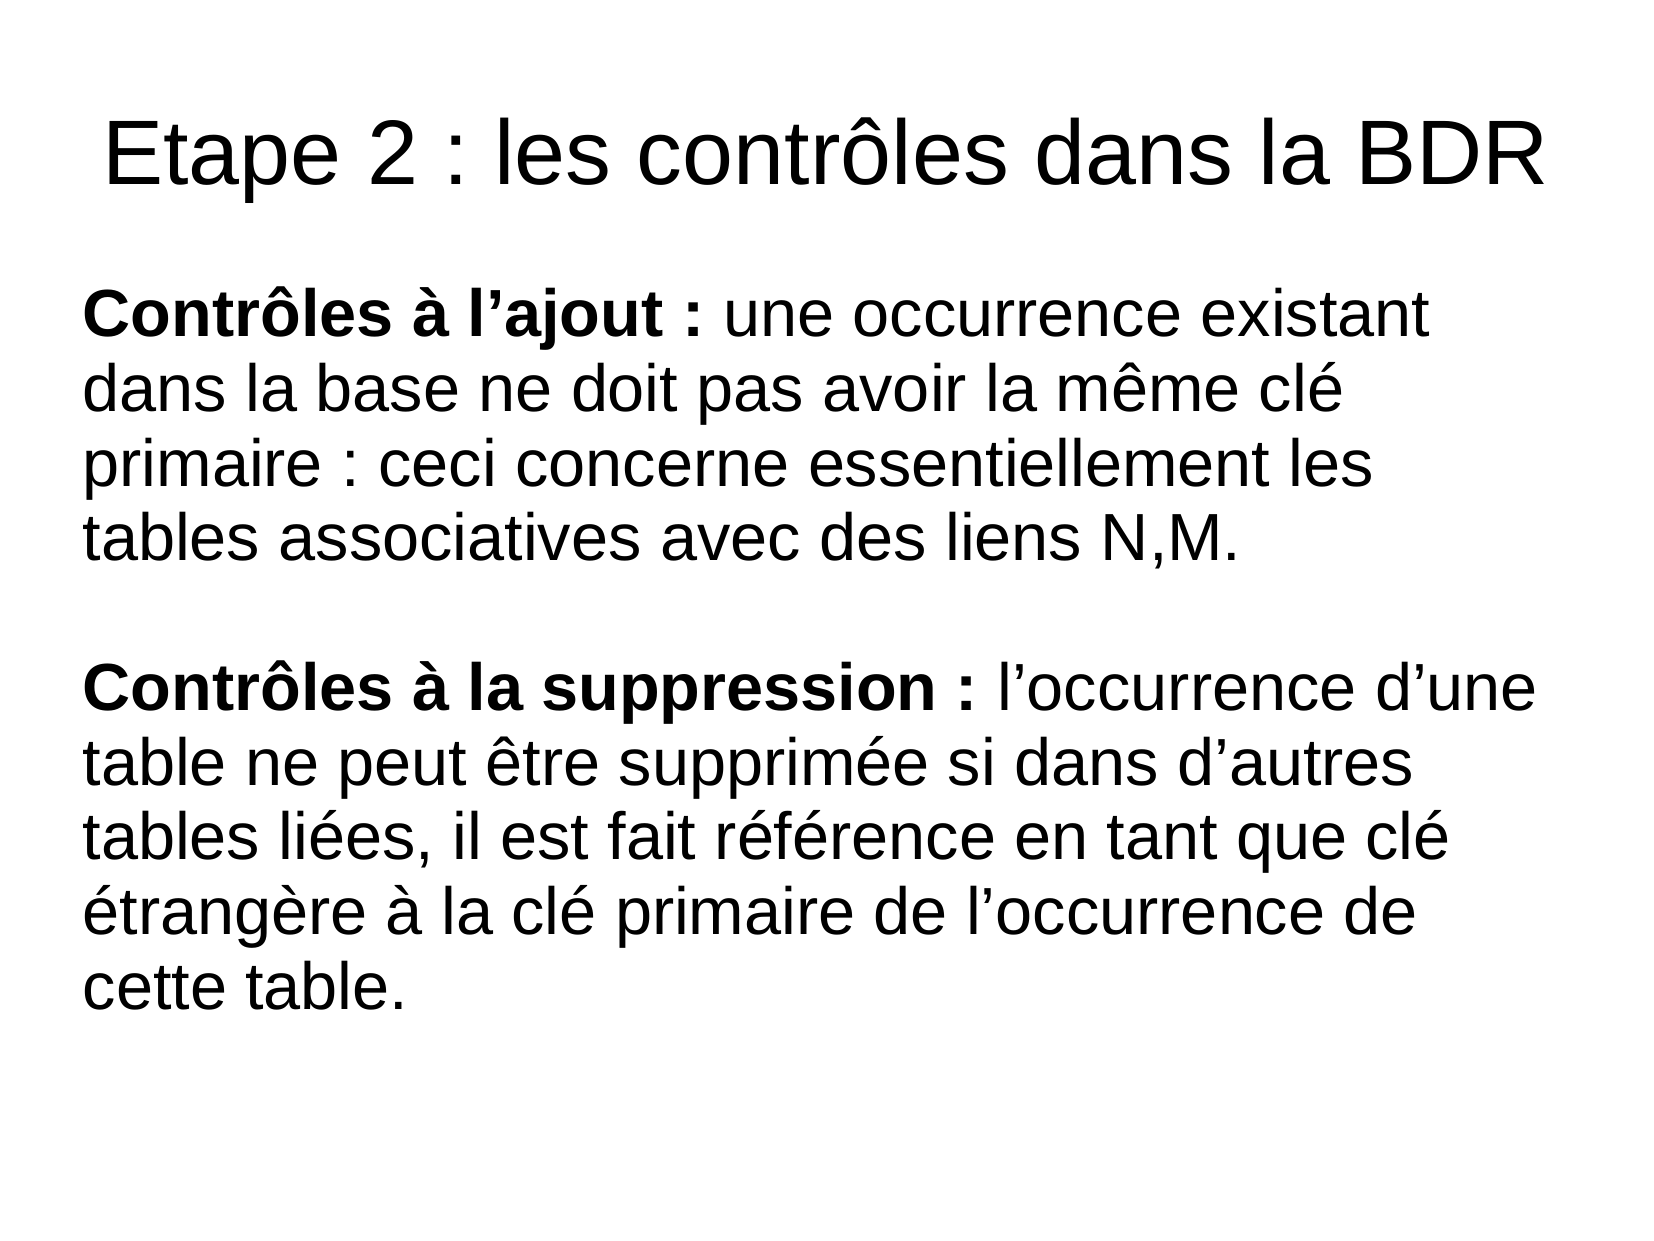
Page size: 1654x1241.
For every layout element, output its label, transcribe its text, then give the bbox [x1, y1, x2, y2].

subtitle Contrôles à l’ajout : une occurrence existant dans la base ne doit pas avoir la même clé primaire : ceci concerne essentiellement les tables associatives avec des liens N,M. Contrôles à la suppression : l’occurrence d’une table ne peut être supprimée si dans d’autres tables liées, il est fait référence en tant que clé étrangère à la clé primaire de l’occurrence de cette table. [82, 275, 1571, 1024]
title Etape 2 : les contrôles dans la BDR [82, 49, 1571, 257]
